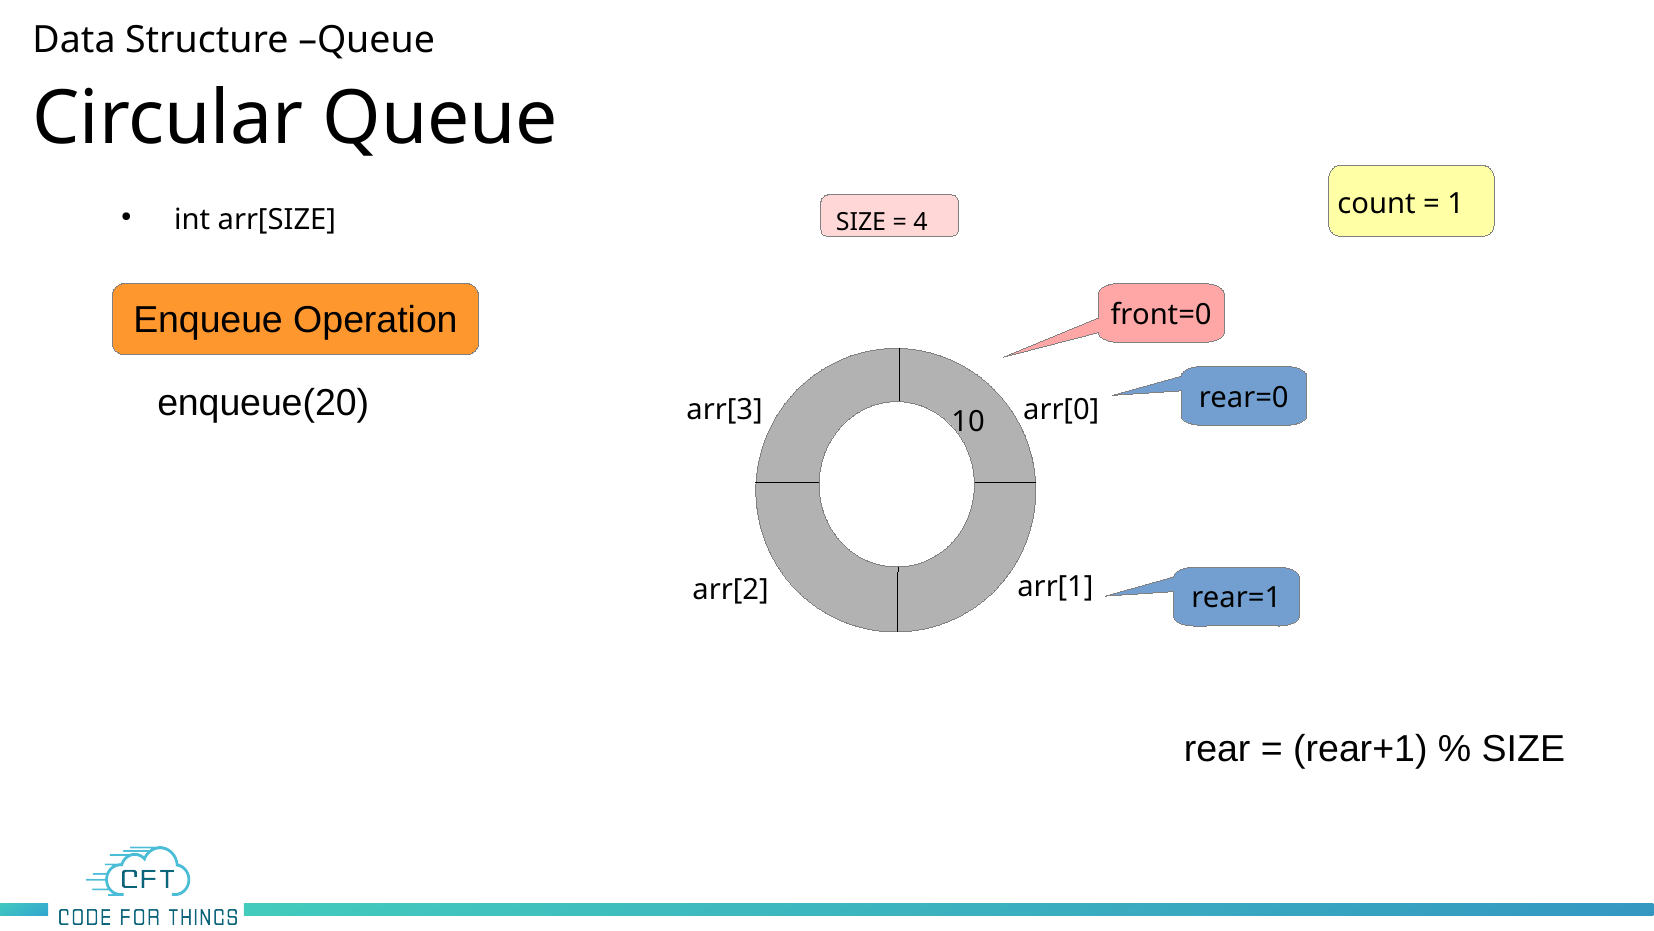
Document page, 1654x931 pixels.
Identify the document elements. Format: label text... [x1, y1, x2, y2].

text_box enqueue(20) [142, 374, 384, 432]
picture [59, 846, 237, 925]
text_box front=0 [1003, 283, 1225, 358]
text_box [1329, 165, 1494, 175]
text_box Enqueue Operation [112, 283, 479, 355]
text_box SIZE = 4 [821, 196, 960, 241]
text_box [755, 348, 1036, 632]
text_box arr[3] [671, 380, 792, 438]
text_box rear=0 [1112, 366, 1307, 426]
text_box arr[0] [1008, 380, 1128, 438]
title Data Structure –Queue Circular Queue [32, 12, 1184, 166]
text_box arr[2] [677, 561, 810, 618]
text_box count = 1 [1322, 175, 1512, 225]
text_box arr[1] [1002, 557, 1123, 615]
text_box [1328, 225, 1495, 237]
text_box rear=1 [1105, 567, 1300, 627]
text_box 10 [936, 393, 1004, 443]
text_box int arr[SIZE] [88, 190, 384, 249]
text_box rear = (rear+1) % SIZE [1169, 720, 1630, 780]
